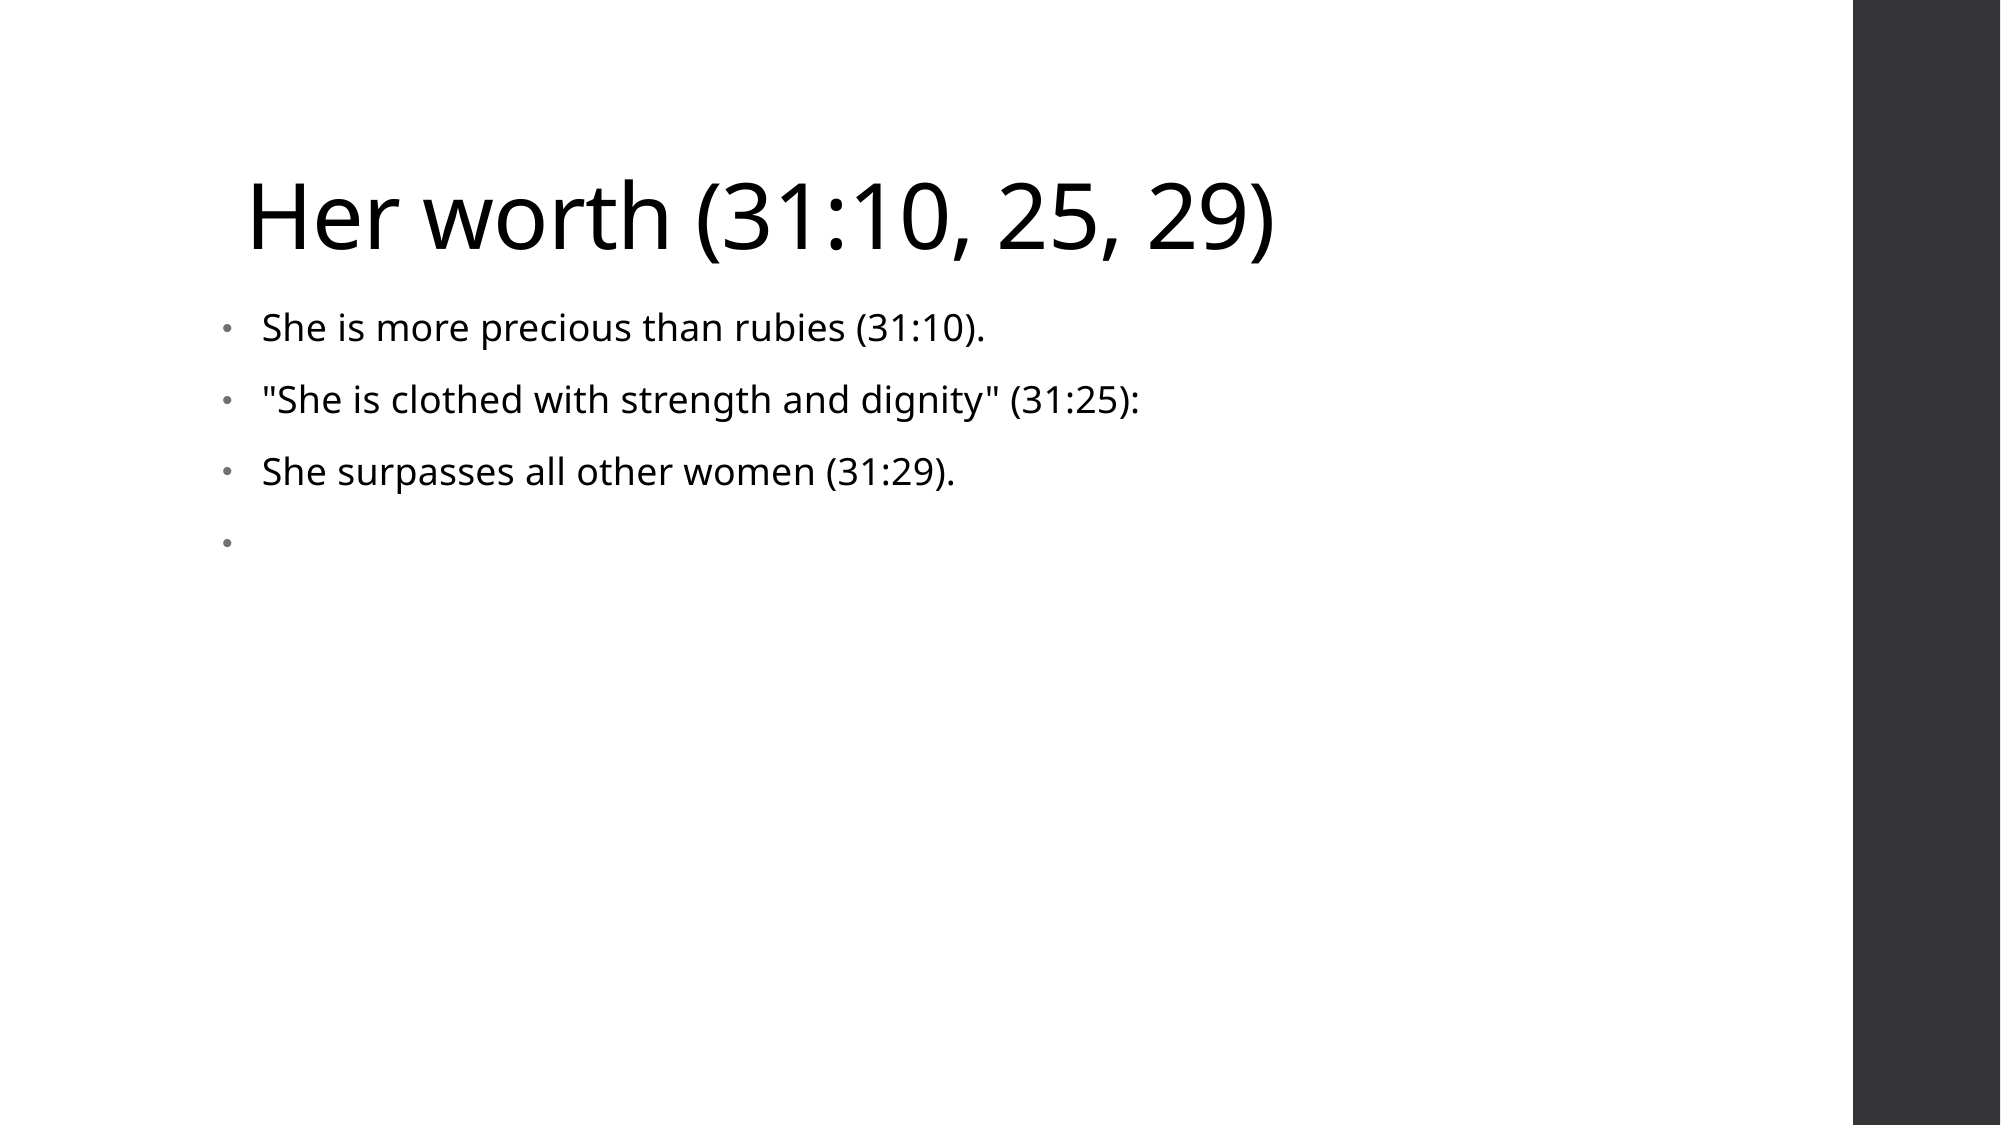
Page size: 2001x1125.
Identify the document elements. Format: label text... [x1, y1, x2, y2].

list She is more precious than rubies (31:10). "She is clothed with strength and dignity" (31:25): She surpasses all other women (31:29). [206, 299, 1617, 1014]
title Her worth (31:10, 25, 29) [206, 60, 1797, 278]
